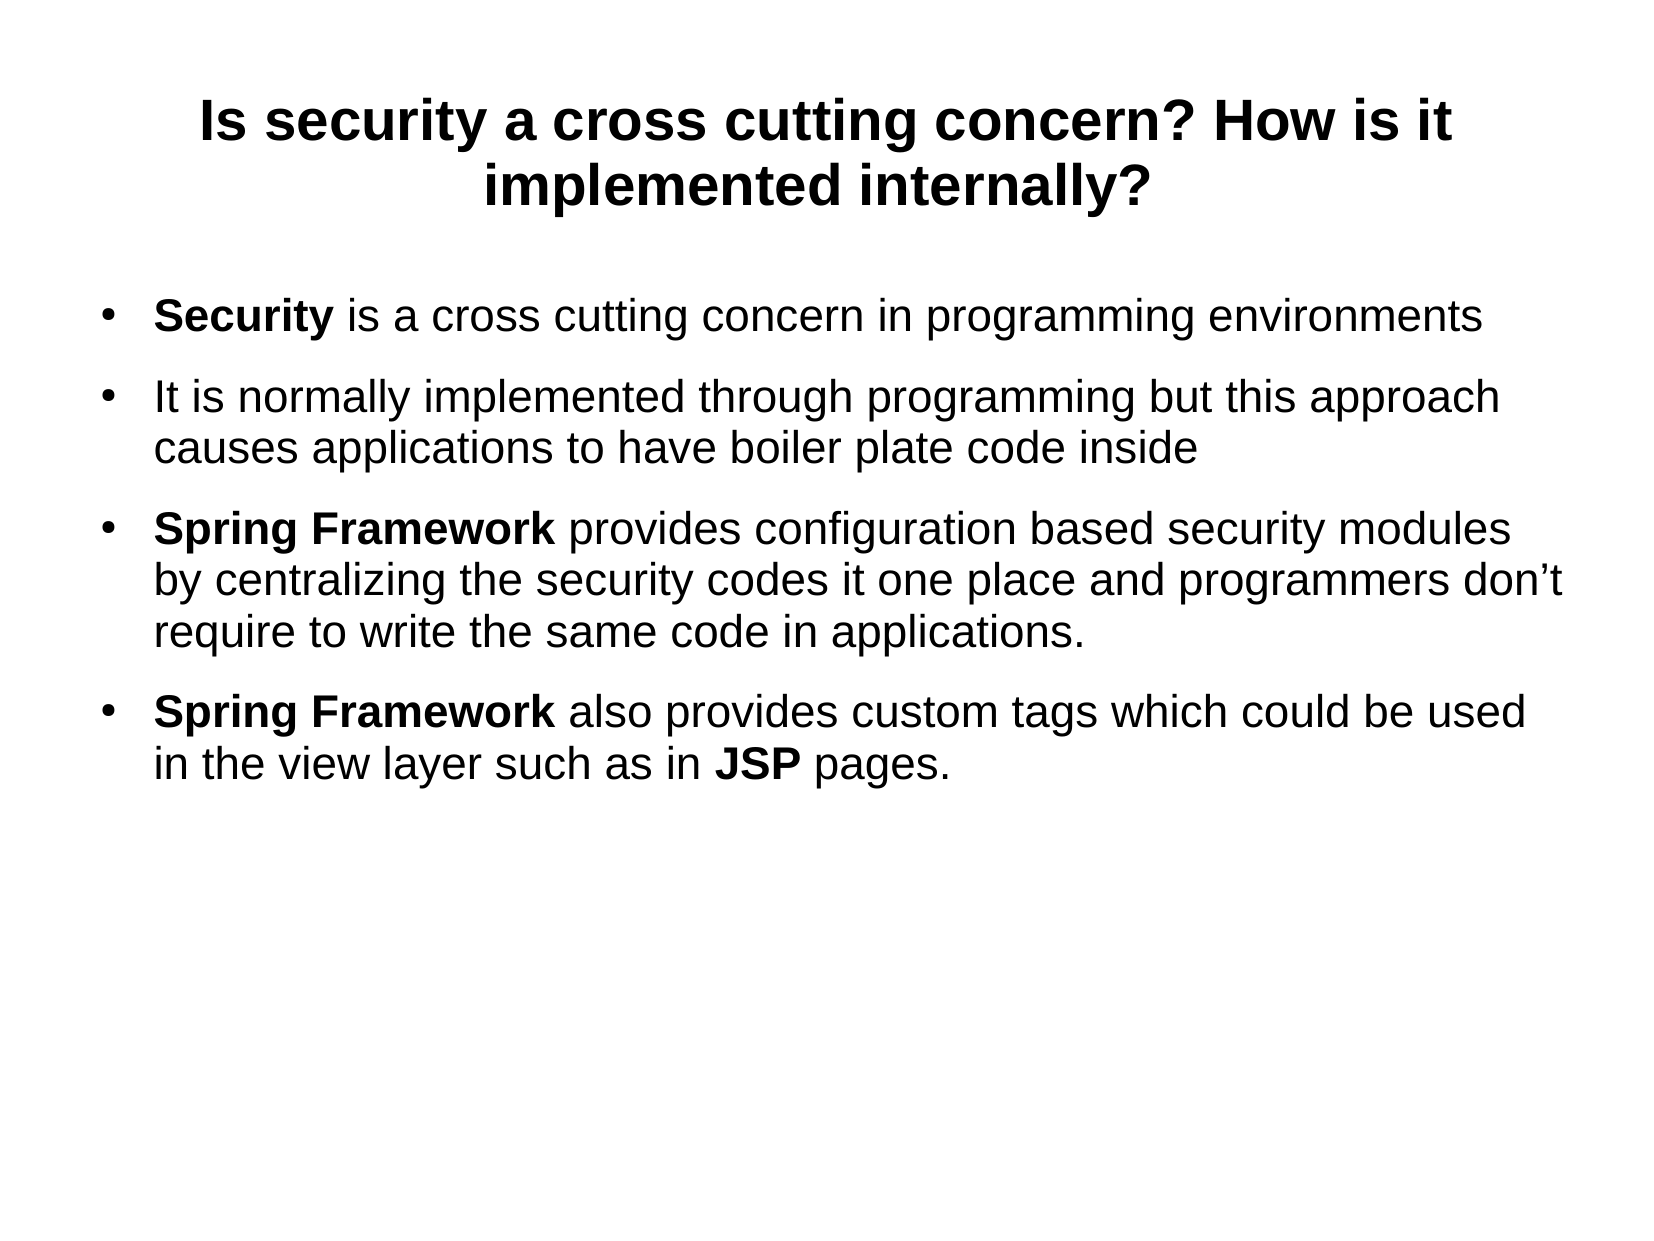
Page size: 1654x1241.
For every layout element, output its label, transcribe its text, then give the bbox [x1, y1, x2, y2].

title Is security a cross cutting concern? How is it implemented internally? [82, 49, 1571, 257]
list Security is a cross cutting concern in programming environments It is normally implemented through programming but this approach causes applications to have boiler plate code inside Spring Framework provides configuration based security modules by centralizing the security codes it one place and programmers don’t require to write the same code in applications. Spring Framework also provides custom tags which could be used in the view layer such as in JSP pages. [82, 290, 1571, 1153]
